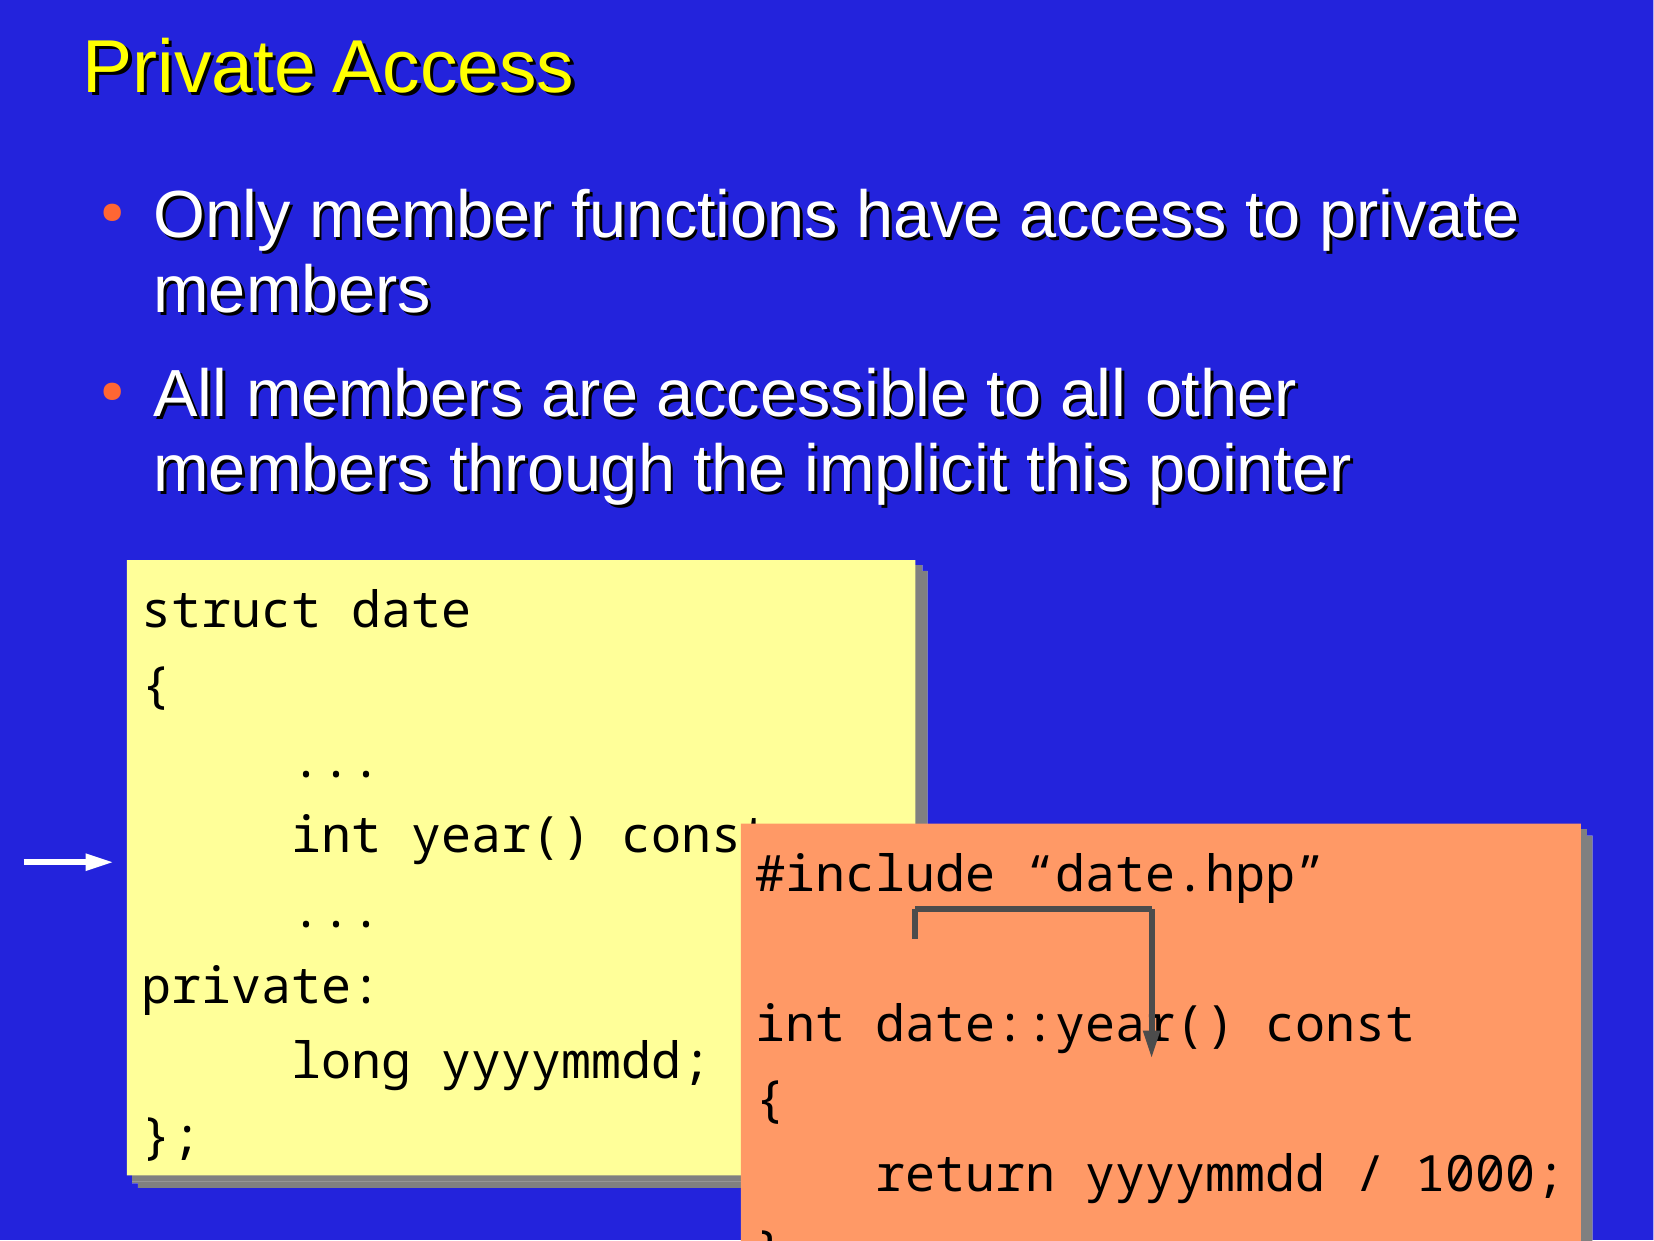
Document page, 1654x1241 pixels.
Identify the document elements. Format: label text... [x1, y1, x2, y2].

text_box #include “date.hpp” int date::year() const { return yyyymmdd / 1000; } [740, 823, 1581, 1241]
text_box struct date { ... int year() const; ... private: long yyyymmdd; }; [126, 560, 916, 1176]
title Private Access [82, 2, 1571, 130]
list Only member functions have access to private members All members are accessible to all other members through the implicit this pointer [82, 177, 1571, 1182]
